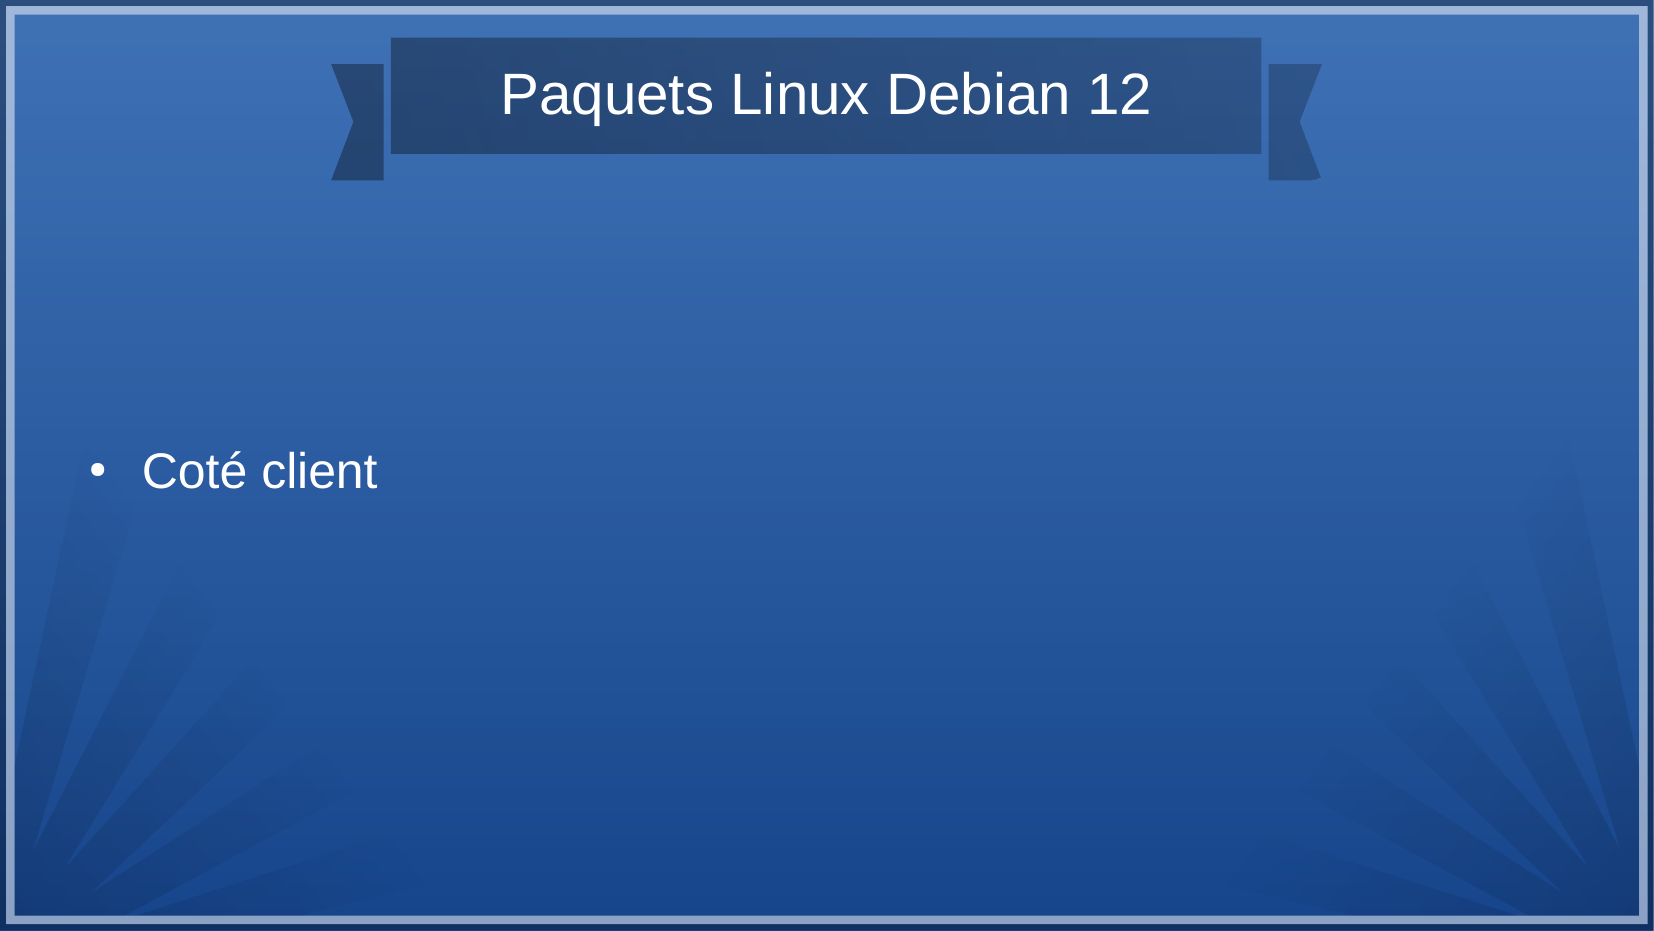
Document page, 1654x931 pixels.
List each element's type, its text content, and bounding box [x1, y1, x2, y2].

title Paquets Linux Debian 12 [389, 35, 1264, 154]
list Coté client [71, 442, 798, 603]
